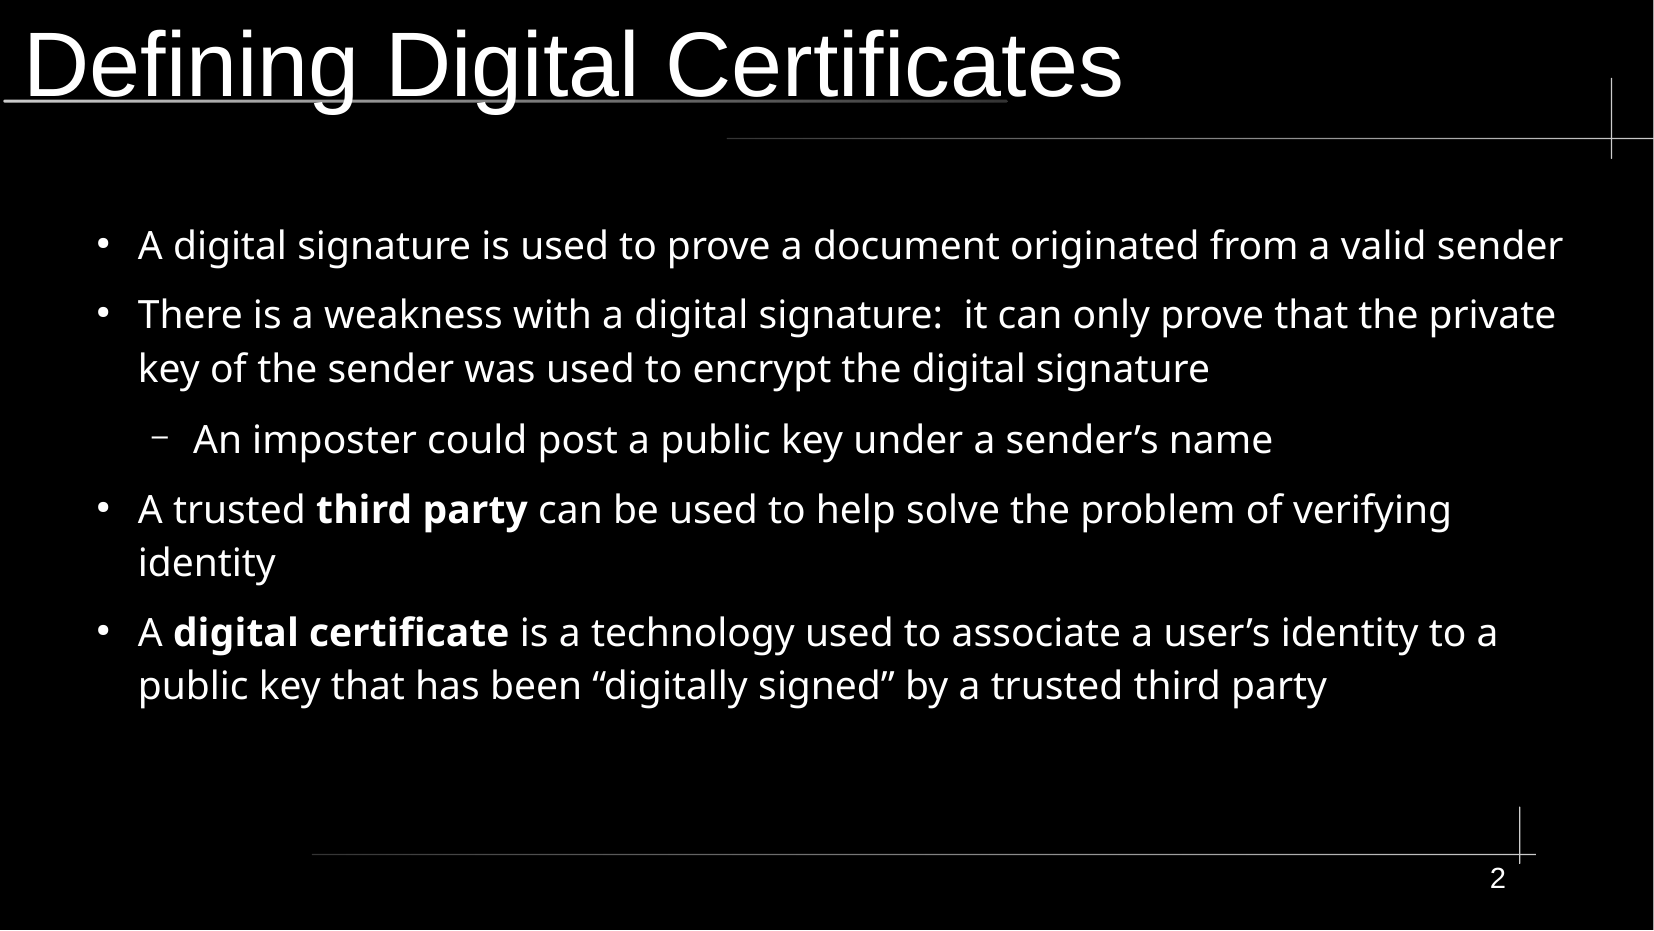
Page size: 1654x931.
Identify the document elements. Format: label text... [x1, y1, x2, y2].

title Defining Digital Certificates [23, 11, 1589, 119]
list A digital signature is used to prove a document originated from a valid sender There is a weakness with a digital signature: it can only prove that the private key of the sender was used to encrypt the digital signature An imposter could post a public key under a sender’s name A trusted third party can be used to help solve the problem of verifying identity A digital certificate is a technology used to associate a user’s identity to a public key that has been “digitally signed” by a trusted third party [82, 217, 1571, 758]
